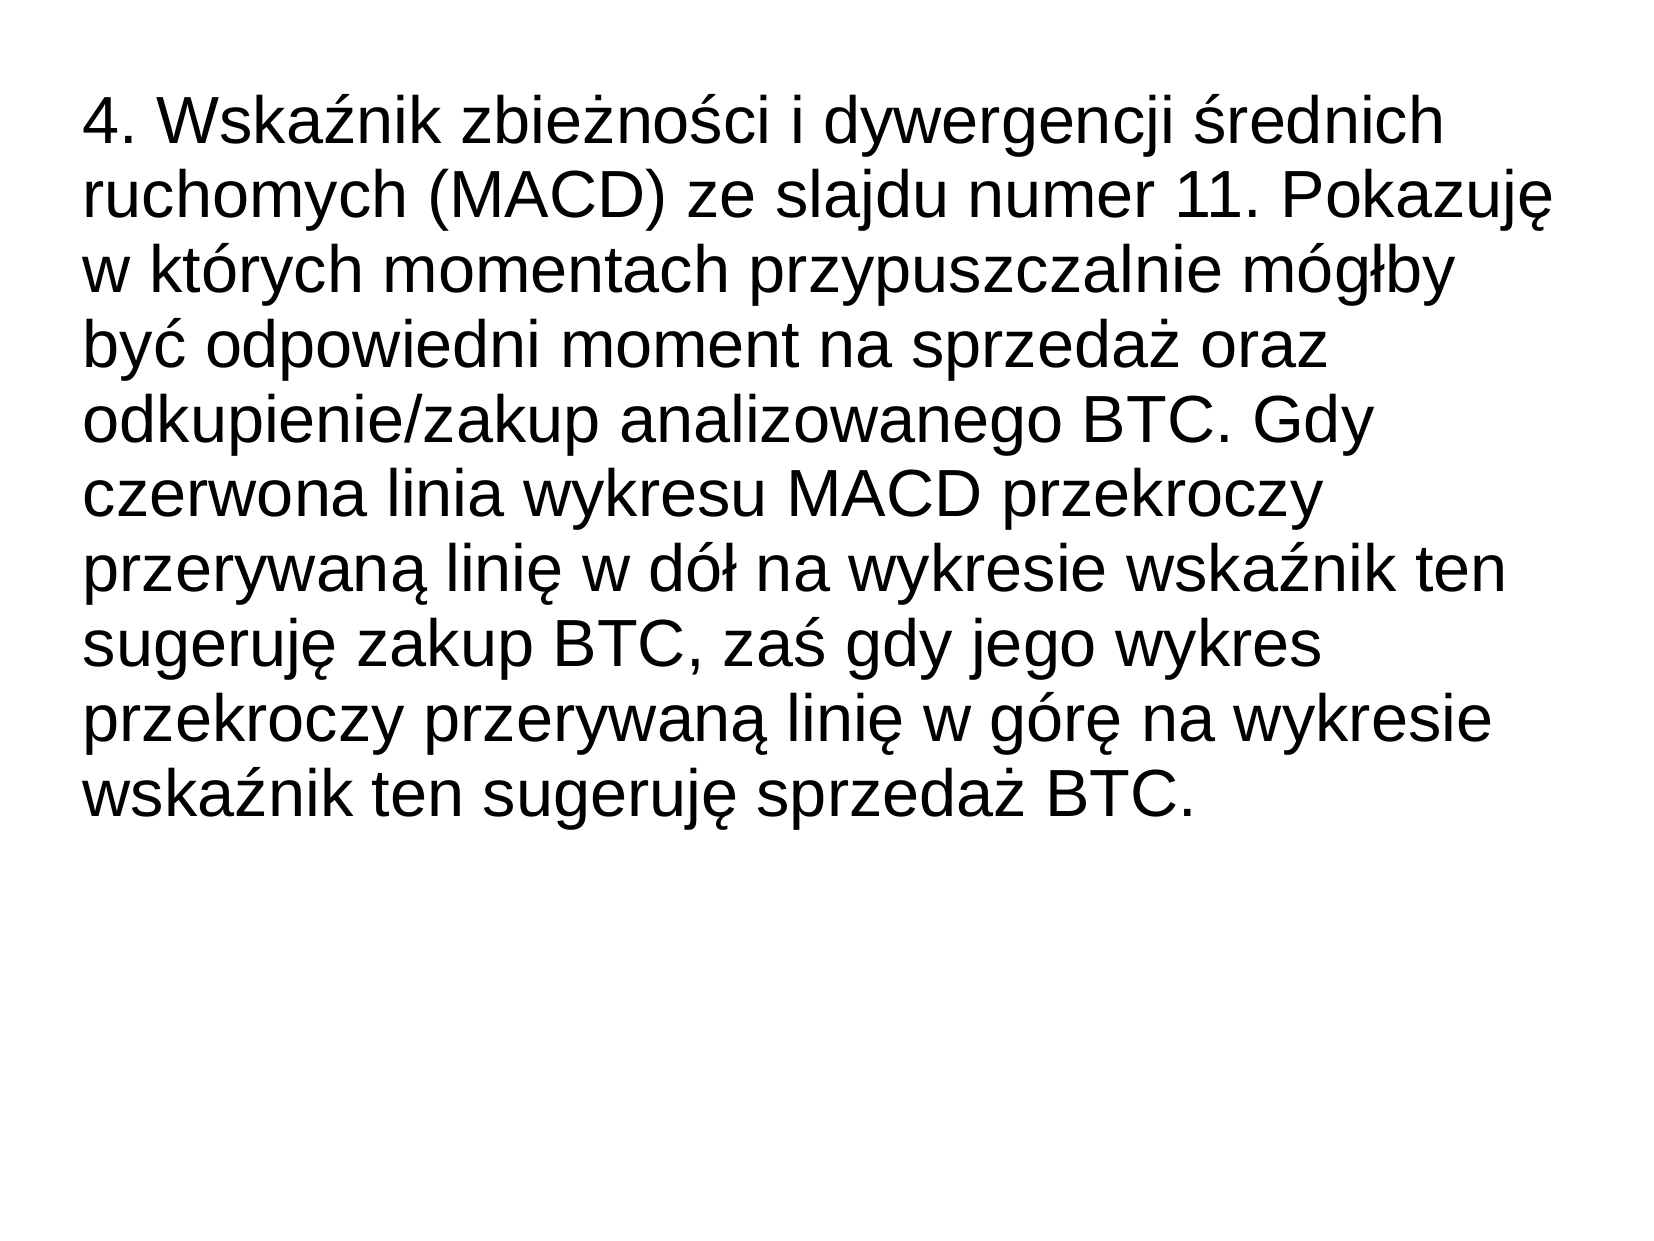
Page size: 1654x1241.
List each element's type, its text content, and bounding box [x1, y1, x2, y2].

list 4. Wskaźnik zbieżności i dywergencji średnich ruchomych (MACD) ze slajdu numer 11. Pokazuję w których momentach przypuszczalnie mógłby być odpowiedni moment na sprzedaż oraz odkupienie/zakup analizowanego BTC. Gdy czerwona linia wykresu MACD przekroczy przerywaną linię w dół na wykresie wskaźnik ten sugeruję zakup BTC, zaś gdy jego wykres przekroczy przerywaną linię w górę na wykresie wskaźnik ten sugeruję sprzedaż BTC. [82, 82, 1571, 902]
